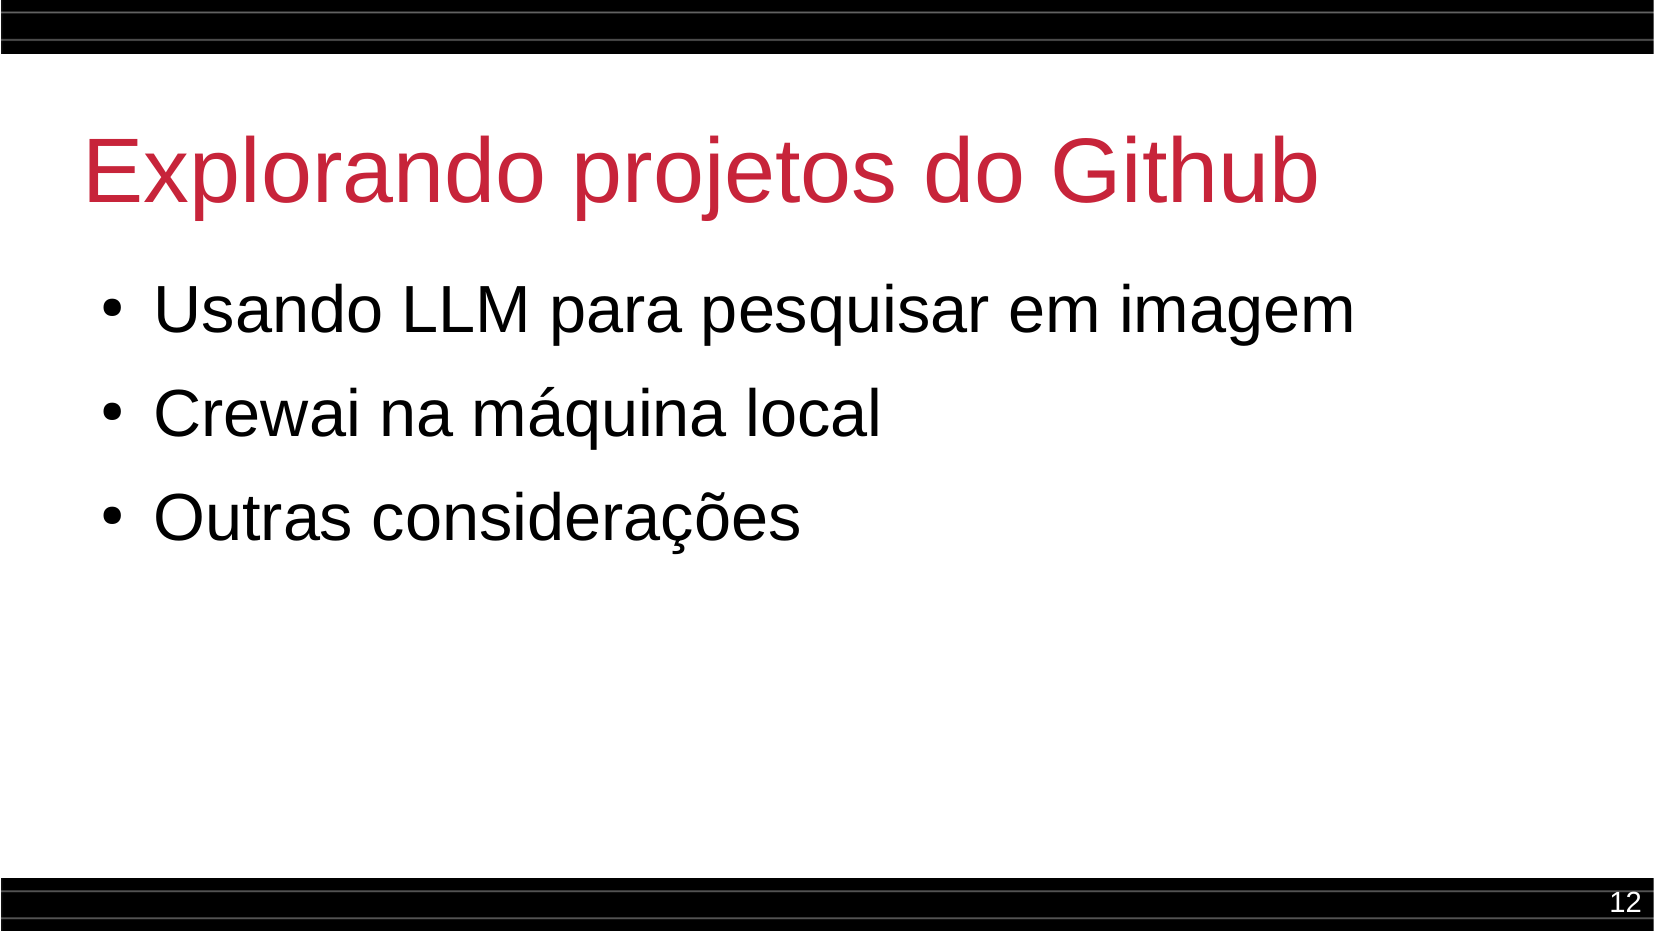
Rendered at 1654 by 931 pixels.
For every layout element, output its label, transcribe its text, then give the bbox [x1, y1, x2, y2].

picture [1, 0, 1654, 54]
picture [1, 878, 1654, 931]
title Explorando projetos do Github [82, 92, 1571, 249]
list Usando LLM para pesquisar em imagem Crewai na máquina local Outras considerações [82, 271, 1571, 851]
